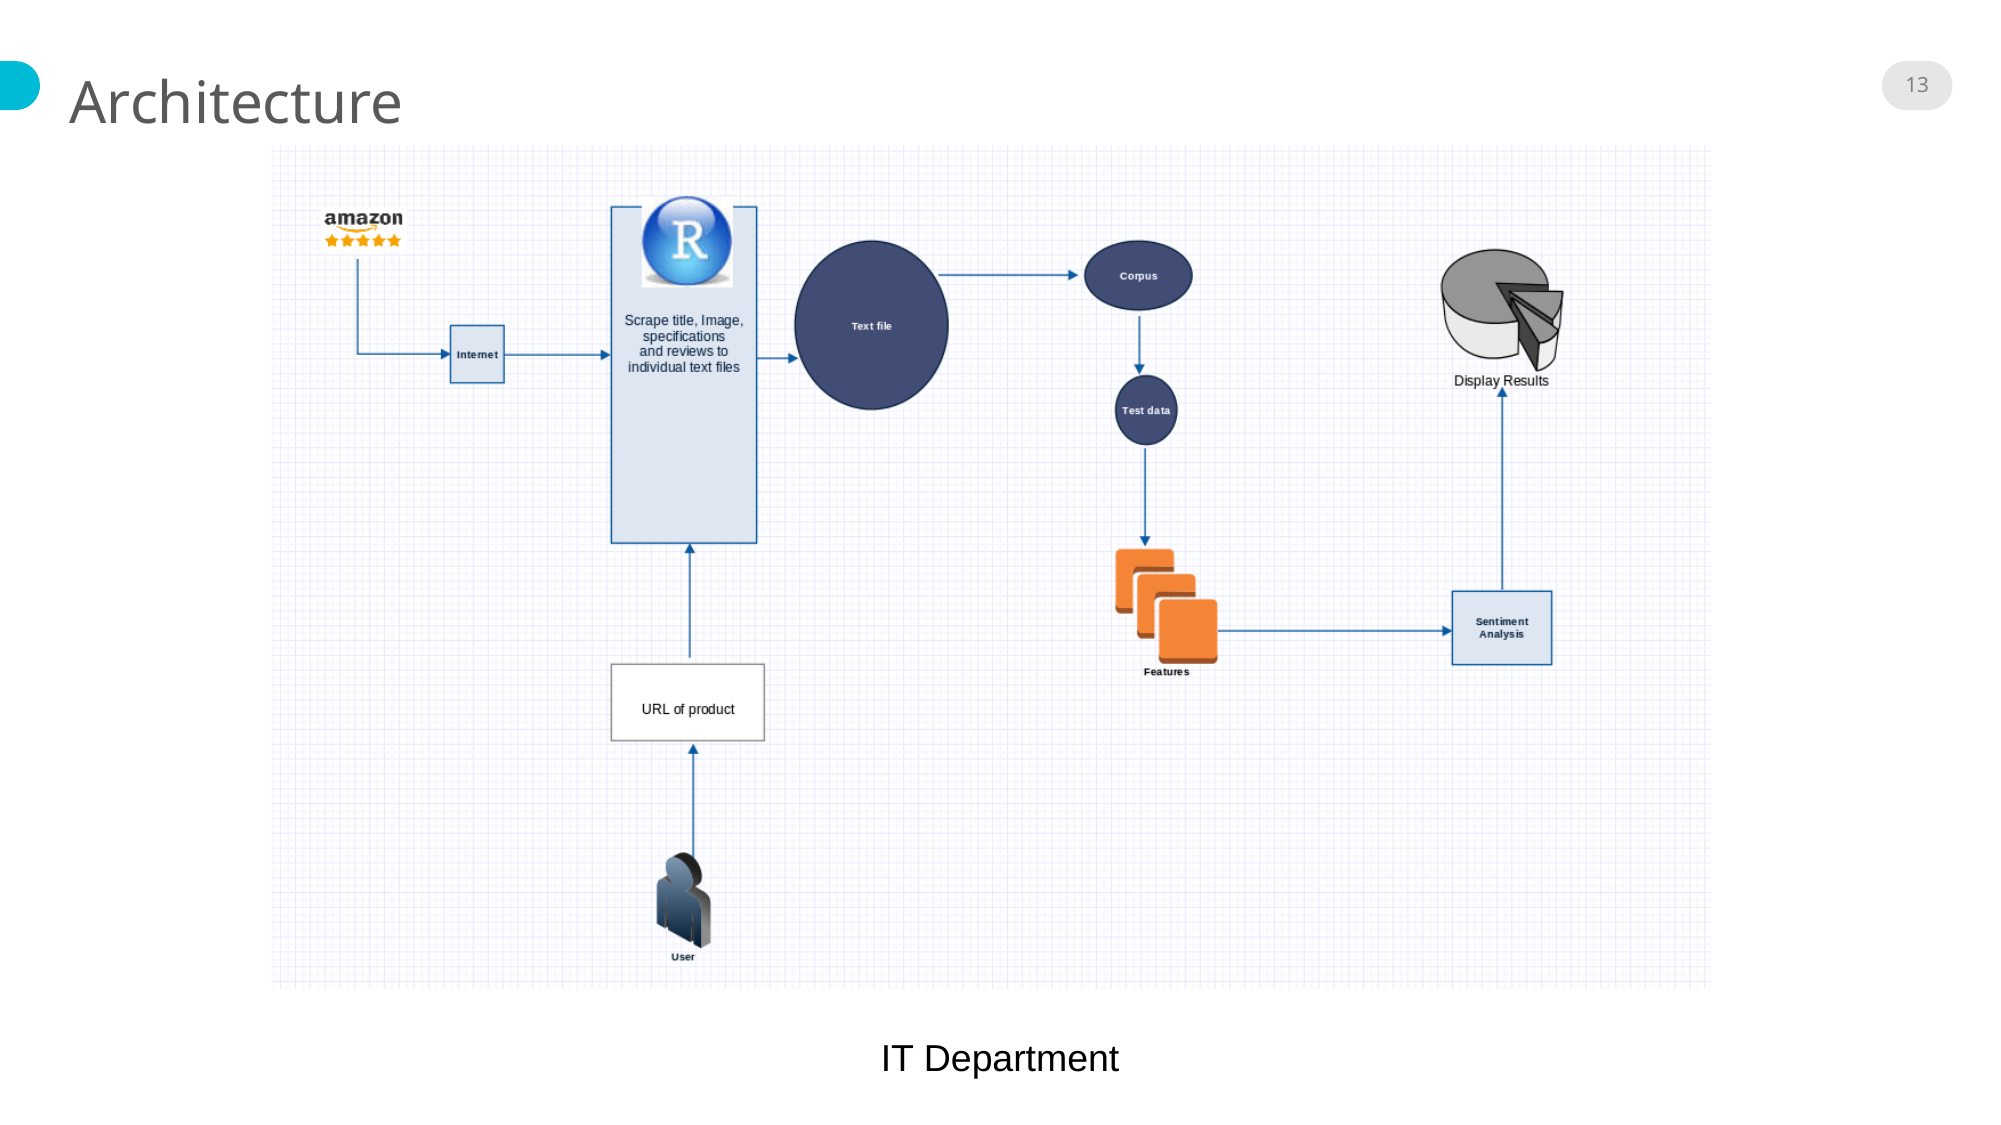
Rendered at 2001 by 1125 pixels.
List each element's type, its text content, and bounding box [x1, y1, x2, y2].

text_box IT Department [865, 1029, 1135, 1087]
text_box Architecture [54, 65, 1844, 138]
text_box <number> [1881, 53, 1953, 118]
picture [271, 145, 1711, 989]
